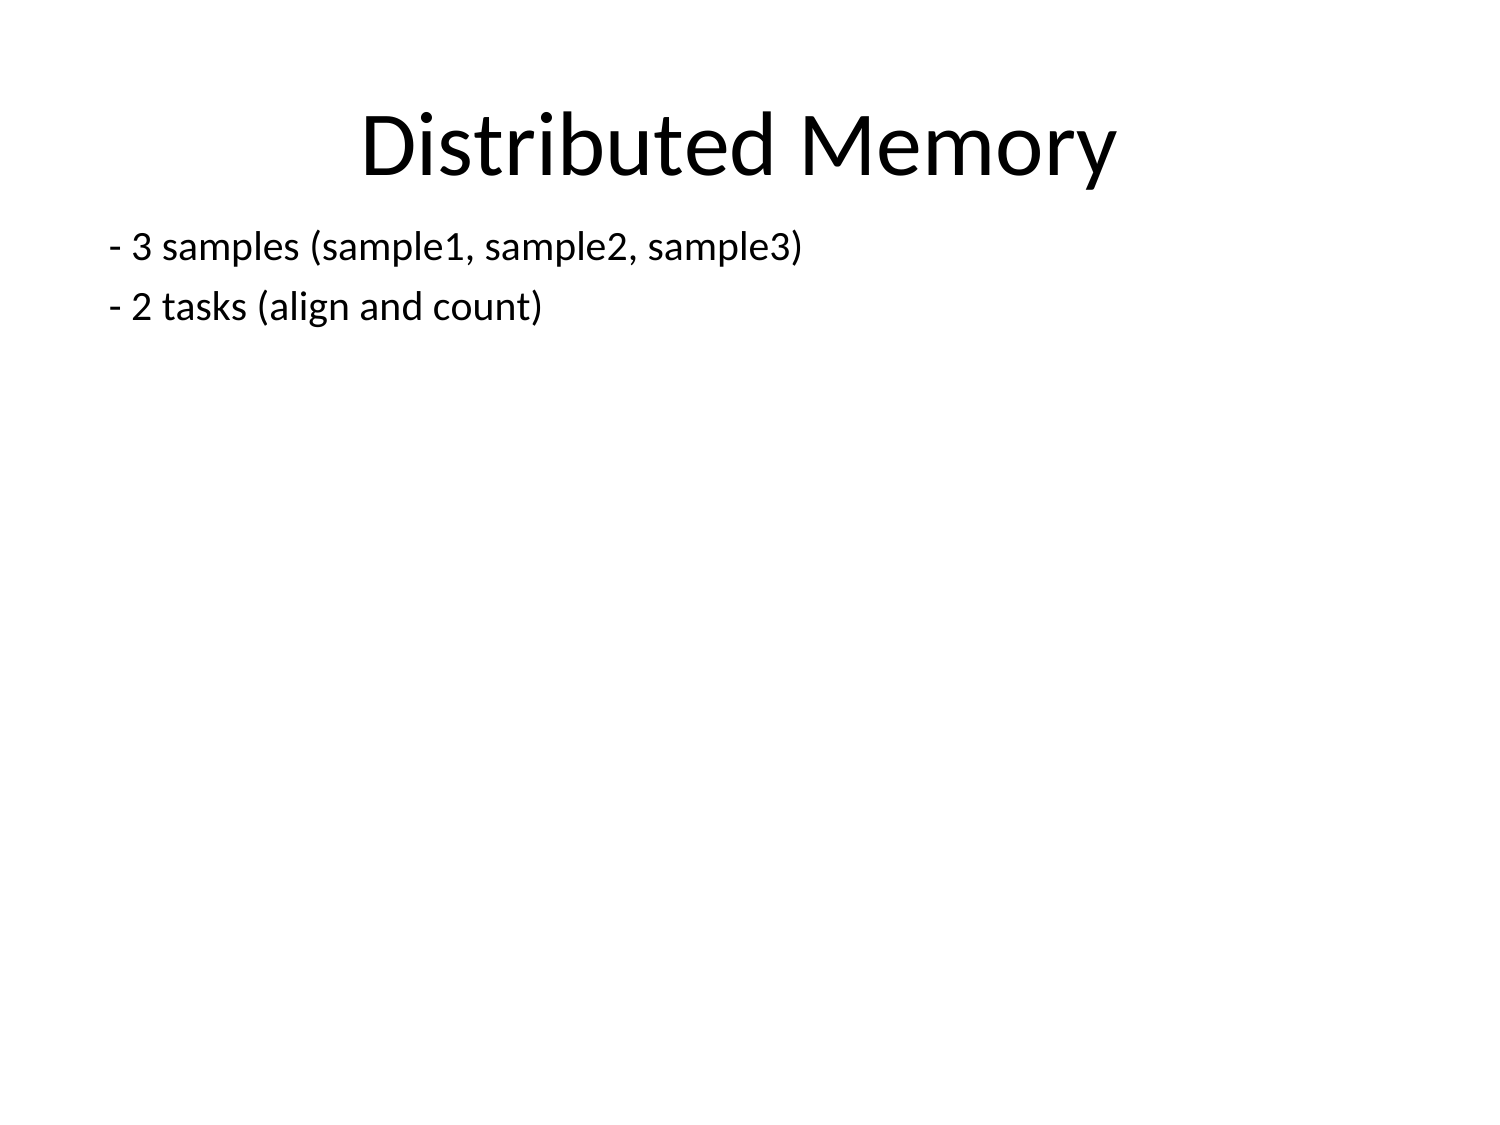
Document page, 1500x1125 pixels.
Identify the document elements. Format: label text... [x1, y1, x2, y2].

title Distributed Memory [75, 45, 1426, 210]
list - 3 samples (sample1, sample2, sample3) - 2 tasks (align and count) [75, 210, 1426, 655]
